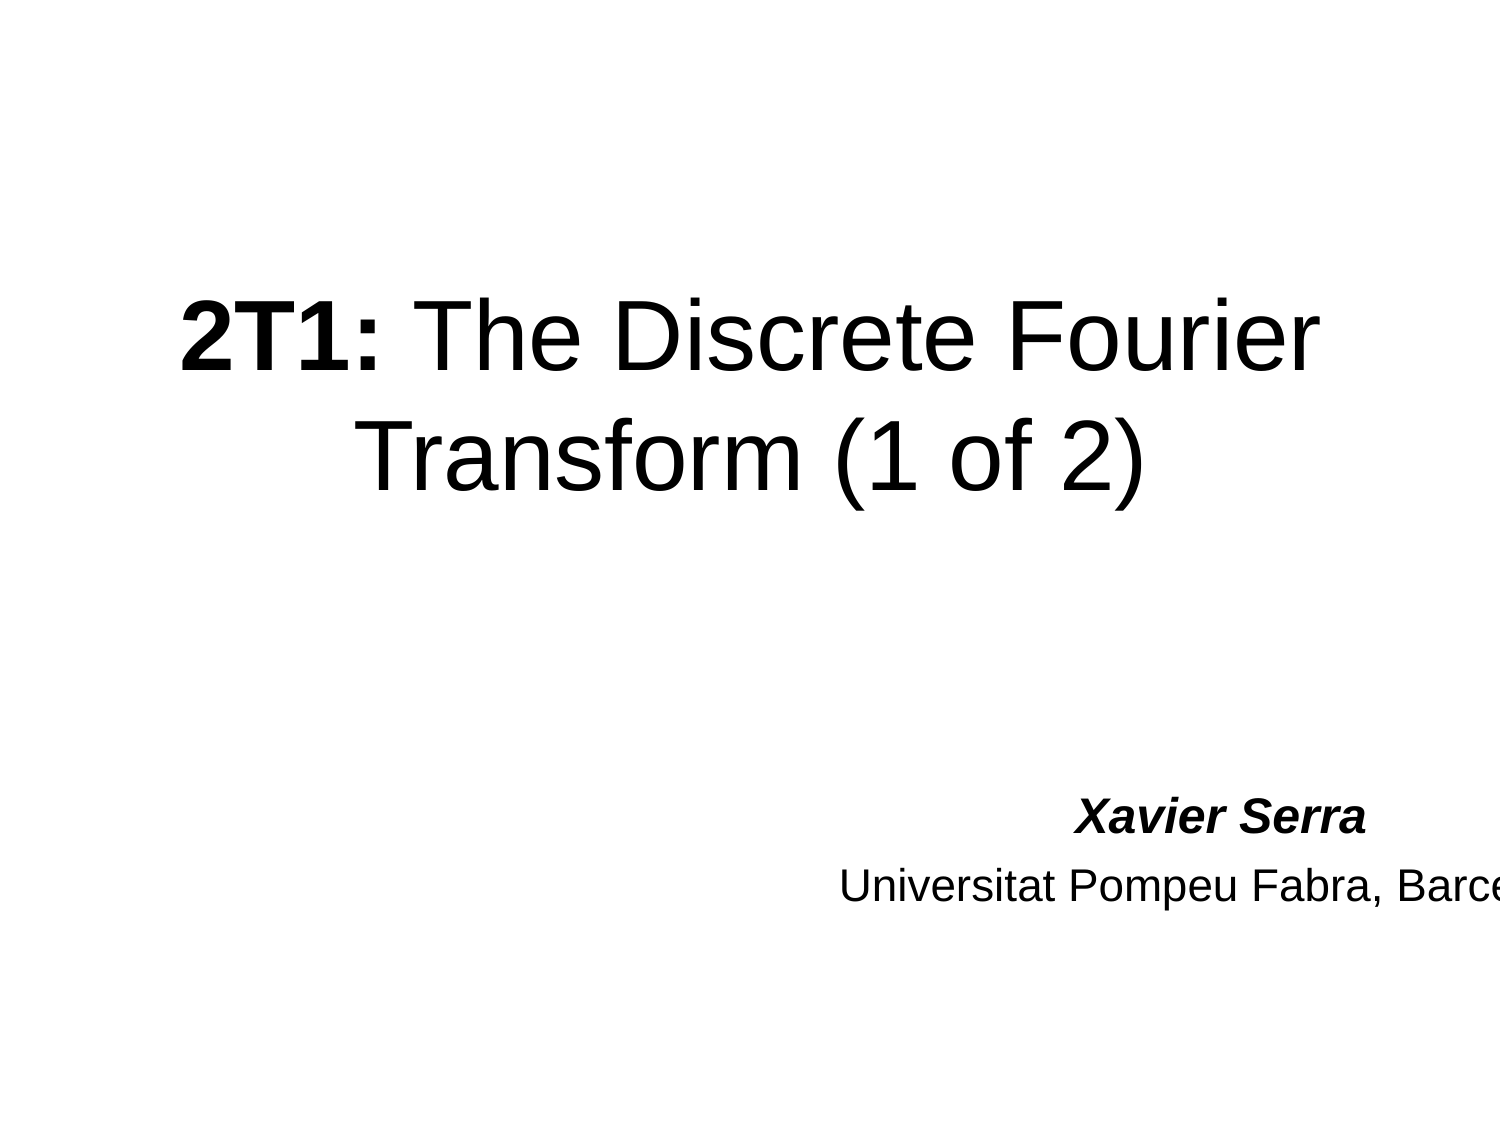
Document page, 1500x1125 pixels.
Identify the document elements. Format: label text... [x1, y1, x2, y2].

text_box Xavier Serra Universitat Pompeu Fabra, Barcelona [764, 780, 1500, 1066]
title 2T1: The Discrete Fourier Transform (1 of 2) [23, 120, 1479, 660]
